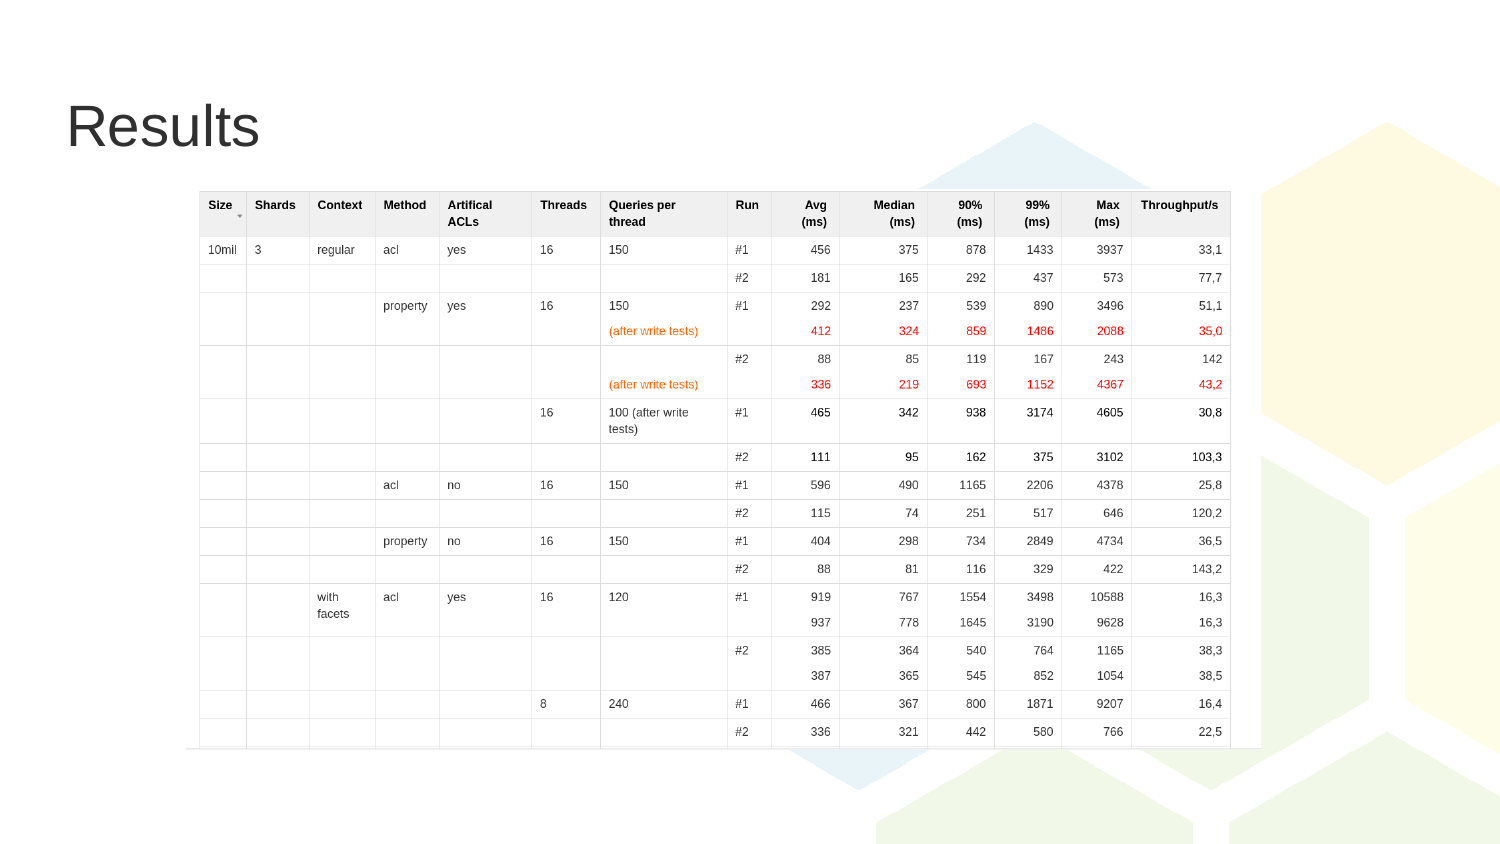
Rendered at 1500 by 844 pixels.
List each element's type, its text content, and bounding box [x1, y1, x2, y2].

title Results [51, 72, 1449, 167]
picture [0, 0, 1500, 844]
